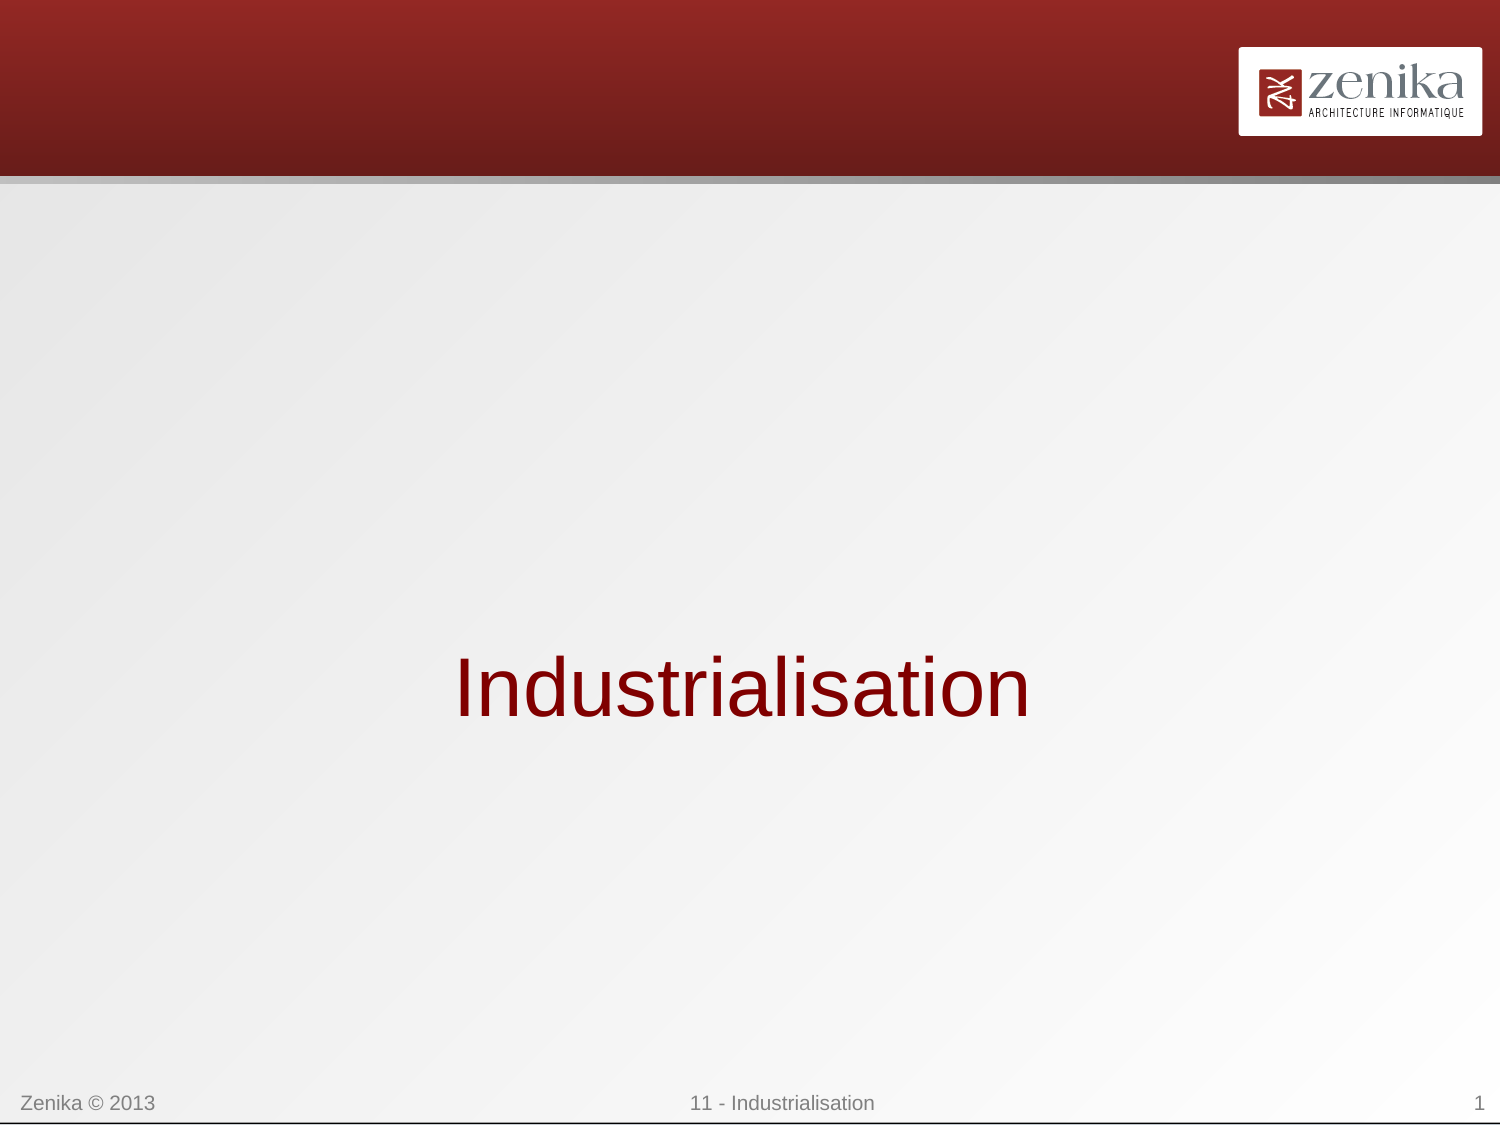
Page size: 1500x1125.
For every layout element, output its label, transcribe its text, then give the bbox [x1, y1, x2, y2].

picture [1257, 58, 1464, 125]
subtitle Industrialisation [50, 249, 1435, 1079]
